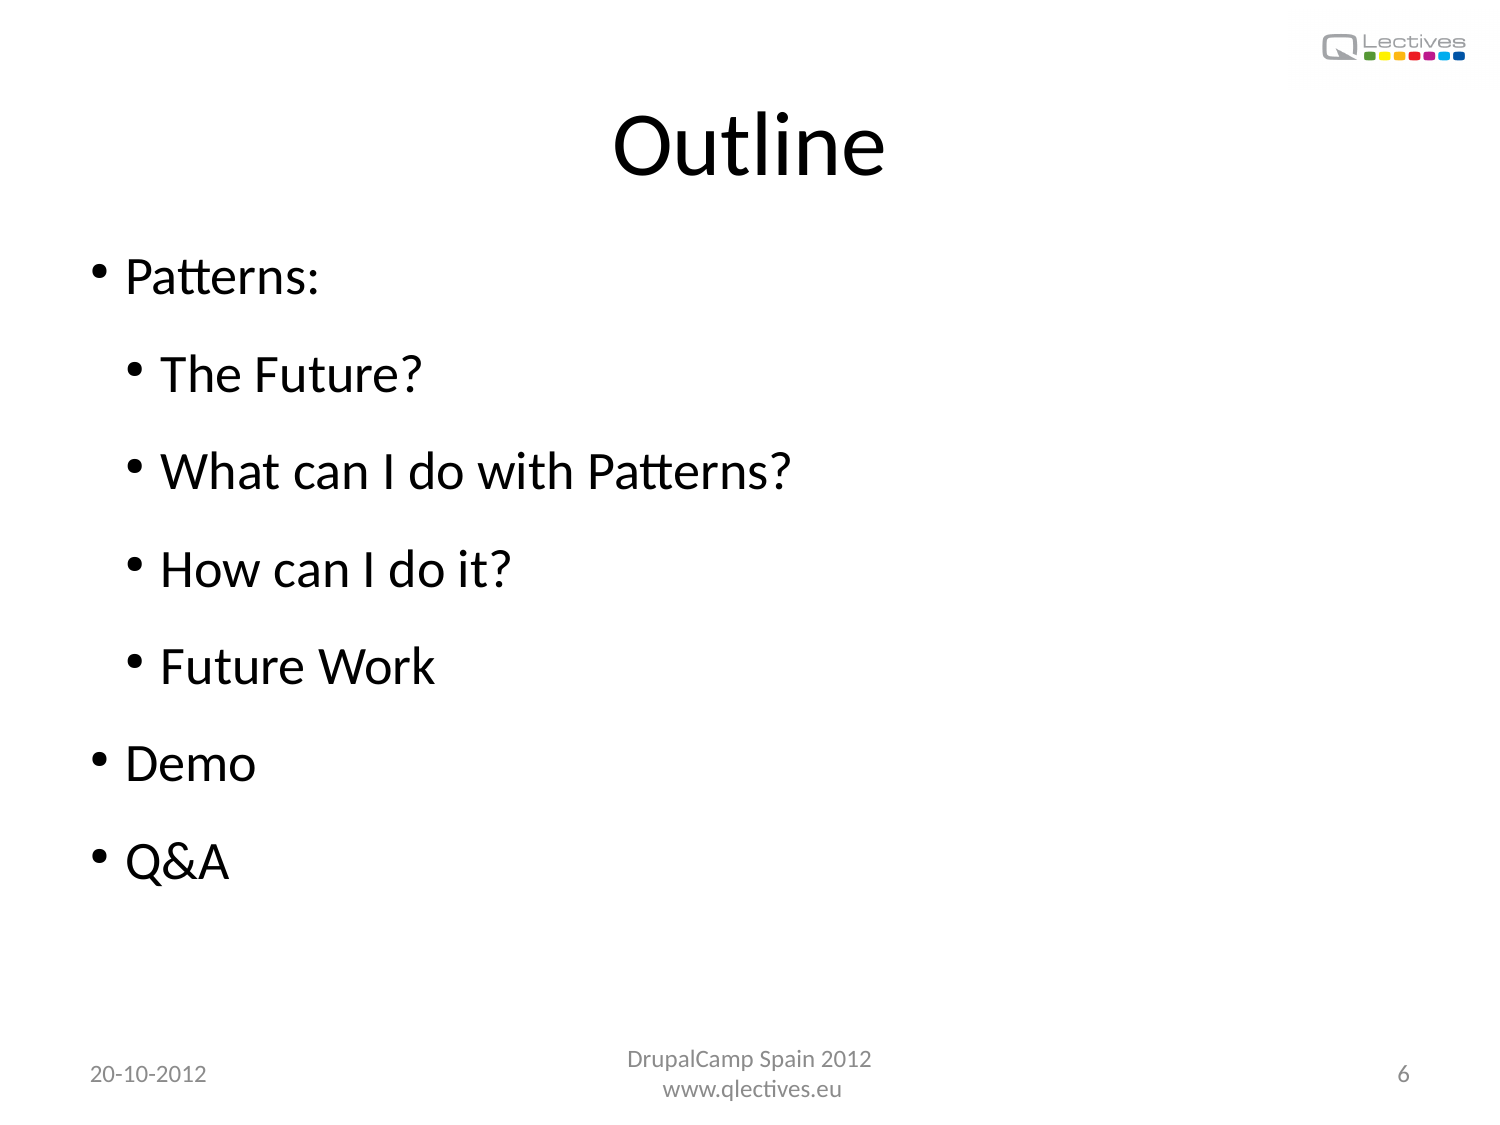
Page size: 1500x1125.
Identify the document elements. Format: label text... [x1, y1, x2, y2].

picture [1288, 9, 1500, 90]
text_box Outline [75, 45, 1425, 200]
text_box <number> [1074, 1042, 1425, 1103]
text_box 20-10-2012 [74, 1042, 425, 1103]
text_box DrupalCamp Spain 2012 www.qlectives.eu [512, 1042, 988, 1103]
text_box Patterns: The Future? What can I do with Patterns? How can I do it? Future Work Demo Q&A [75, 200, 1425, 887]
